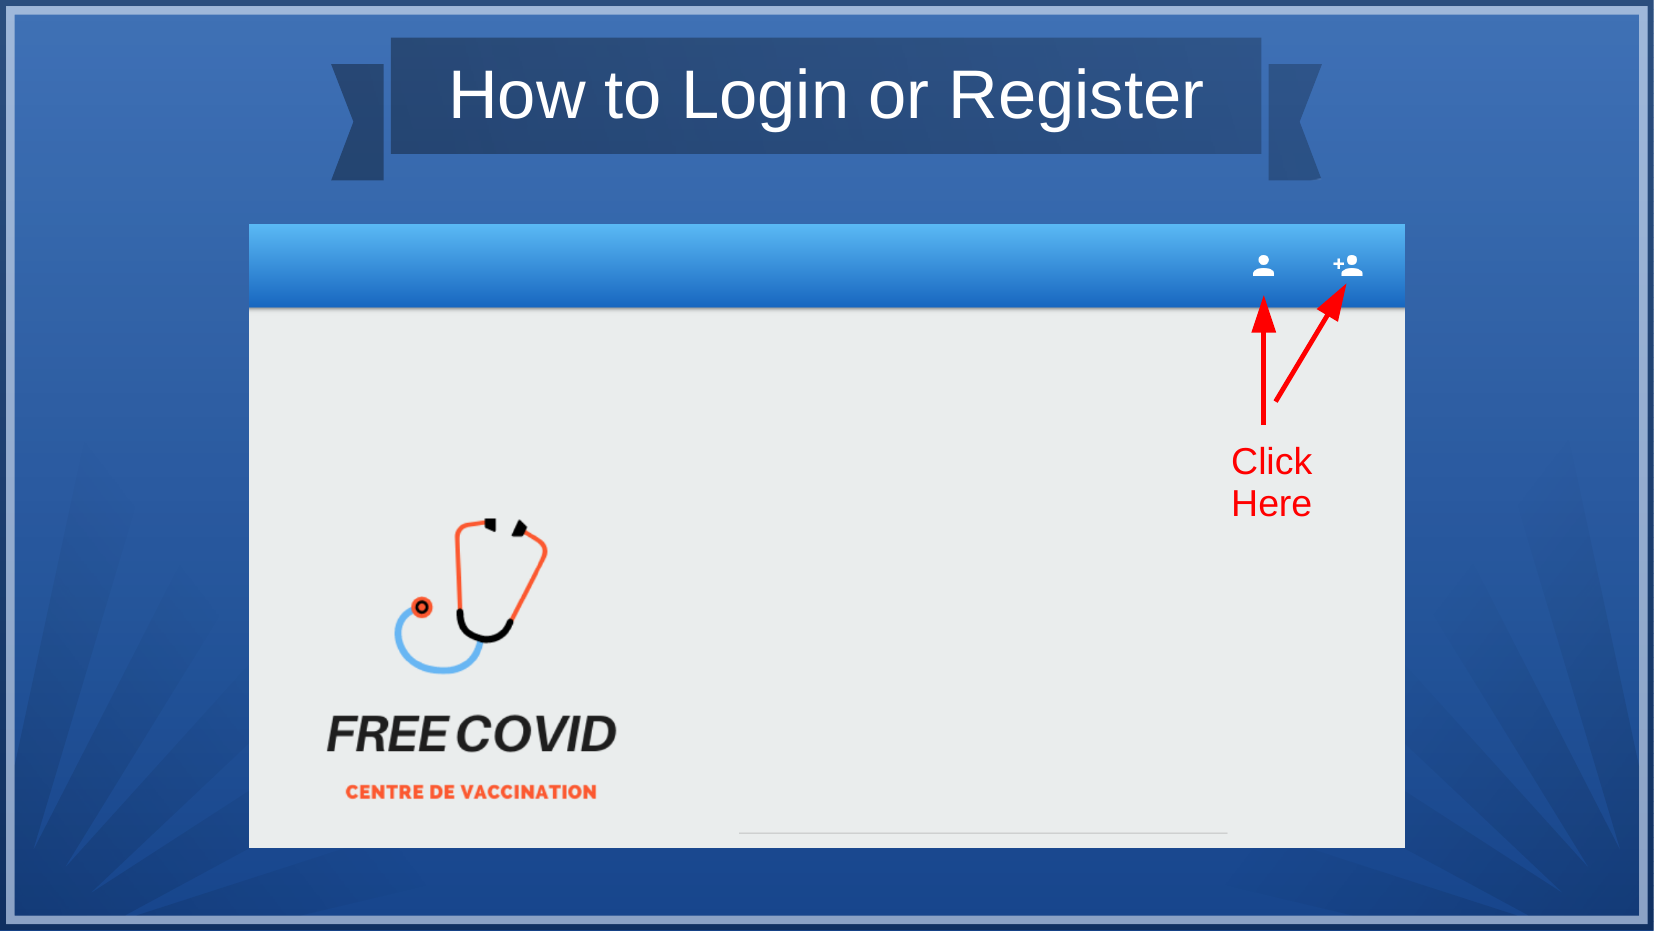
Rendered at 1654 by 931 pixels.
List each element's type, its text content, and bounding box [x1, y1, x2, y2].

title How to Login or Register [389, 35, 1264, 154]
picture [249, 224, 1405, 848]
text_box Click Here [1216, 432, 1382, 532]
